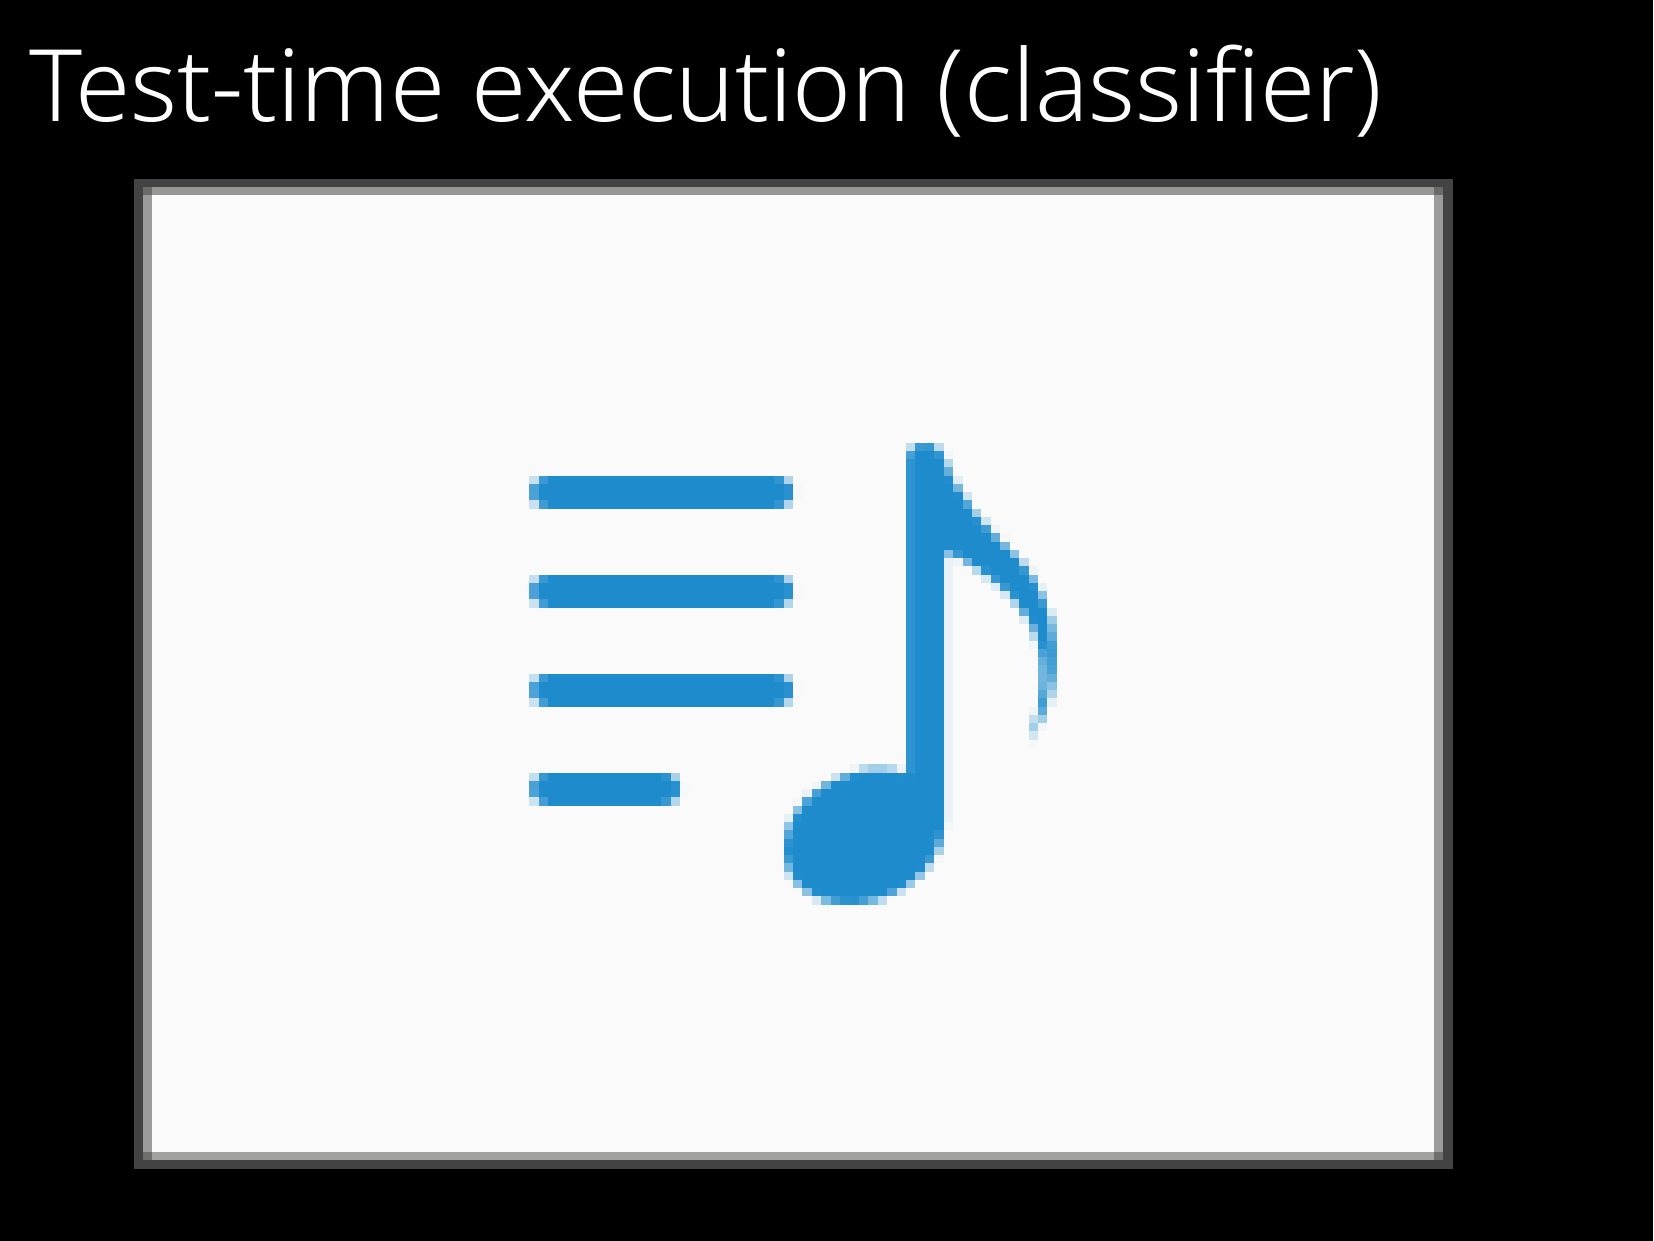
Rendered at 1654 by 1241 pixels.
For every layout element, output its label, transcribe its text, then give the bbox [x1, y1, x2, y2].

title Test-time execution (classifier) [29, 8, 1631, 157]
text_box [133, 178, 1454, 1170]
